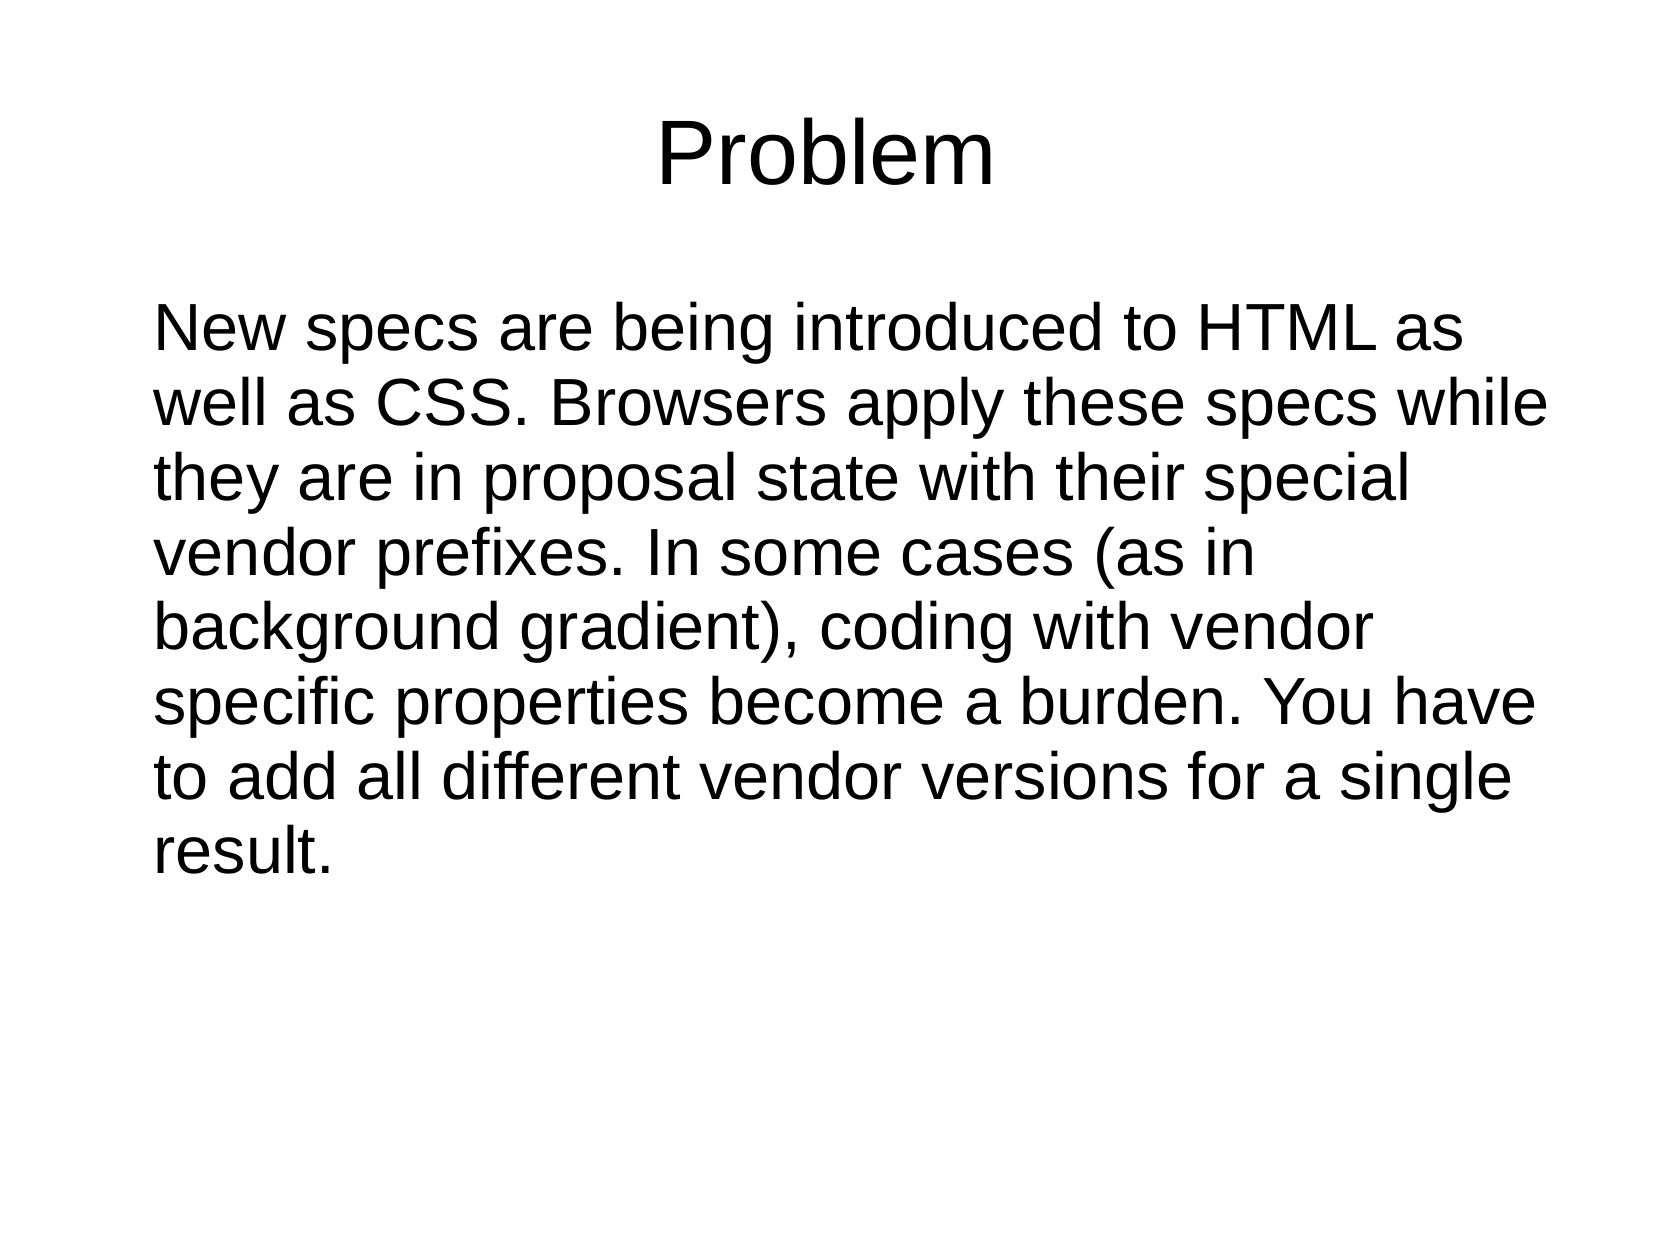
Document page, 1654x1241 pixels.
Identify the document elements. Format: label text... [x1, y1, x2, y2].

title Problem [82, 49, 1571, 257]
list New specs are being introduced to HTML as well as CSS. Browsers apply these specs while they are in proposal state with their special vendor prefixes. In some cases (as in background gradient), coding with vendor specific properties become a burden. You have to add all different vendor versions for a single result. [82, 290, 1571, 1010]
